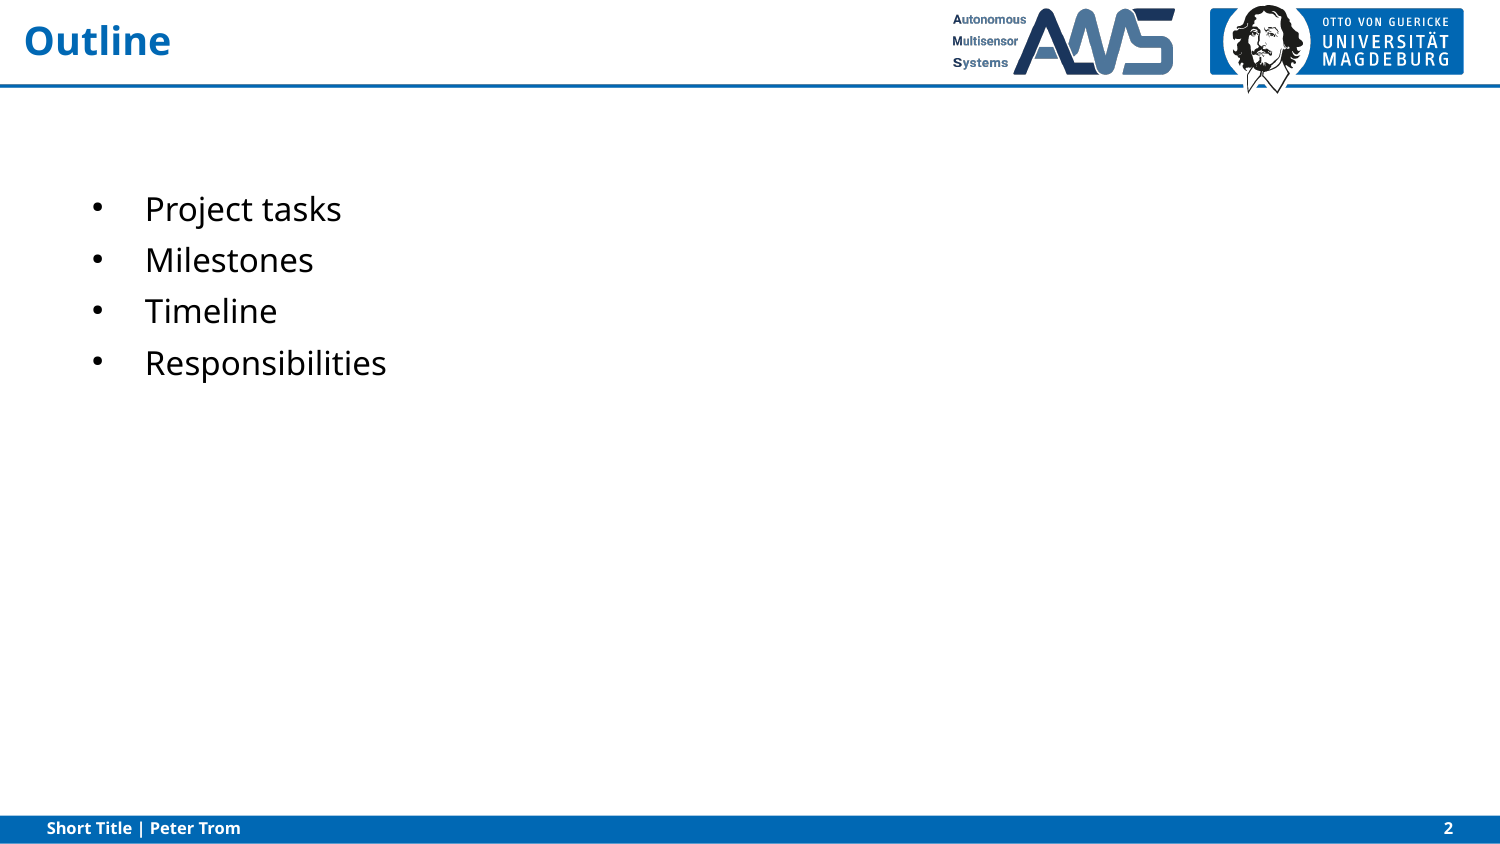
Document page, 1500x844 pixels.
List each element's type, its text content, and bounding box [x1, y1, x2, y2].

title Outline [0, 0, 943, 86]
picture [0, 0, 1500, 103]
list Project tasks Milestones Timeline Responsibilities [59, 184, 1441, 721]
